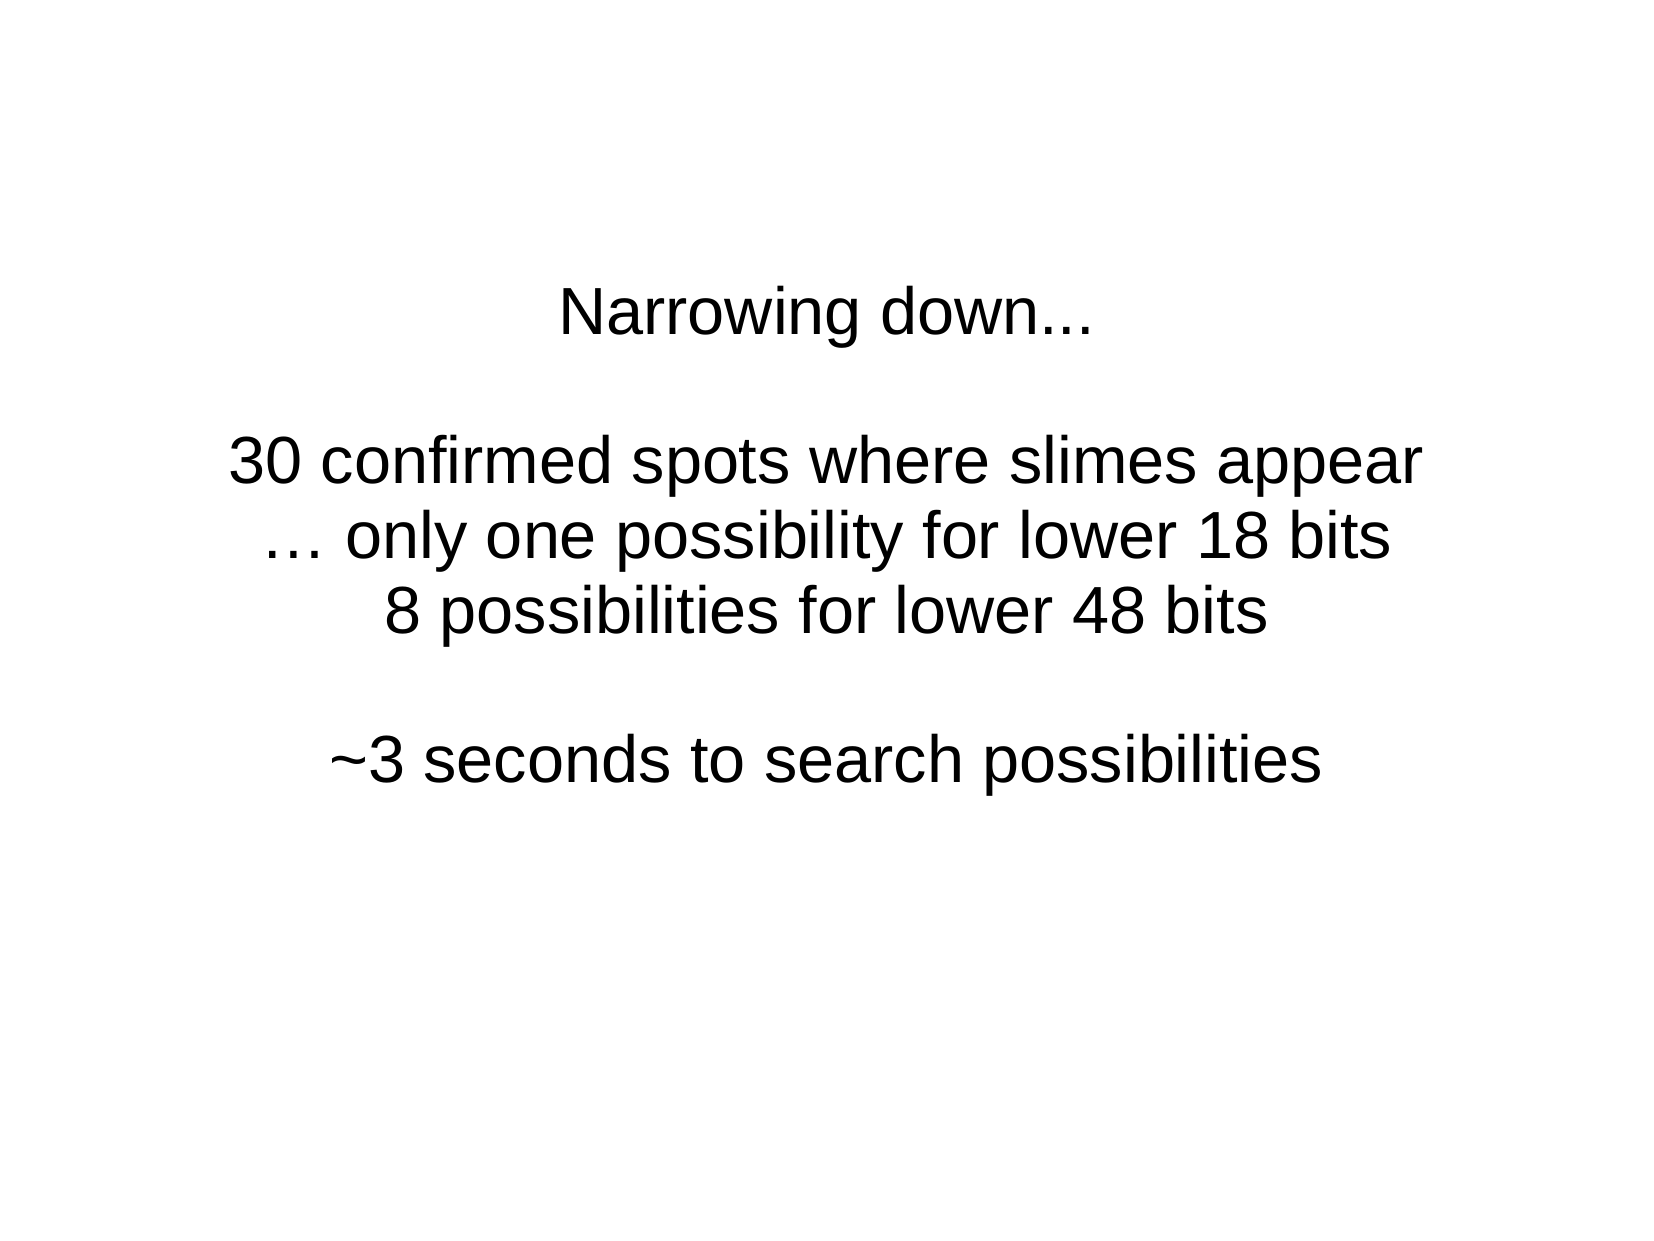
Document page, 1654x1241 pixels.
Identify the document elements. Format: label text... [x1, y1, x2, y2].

subtitle Narrowing down... 30 confirmed spots where slimes appear … only one possibility for lower 18 bits 8 possibilities for lower 48 bits ~3 seconds to search possibilities [82, 55, 1571, 1016]
